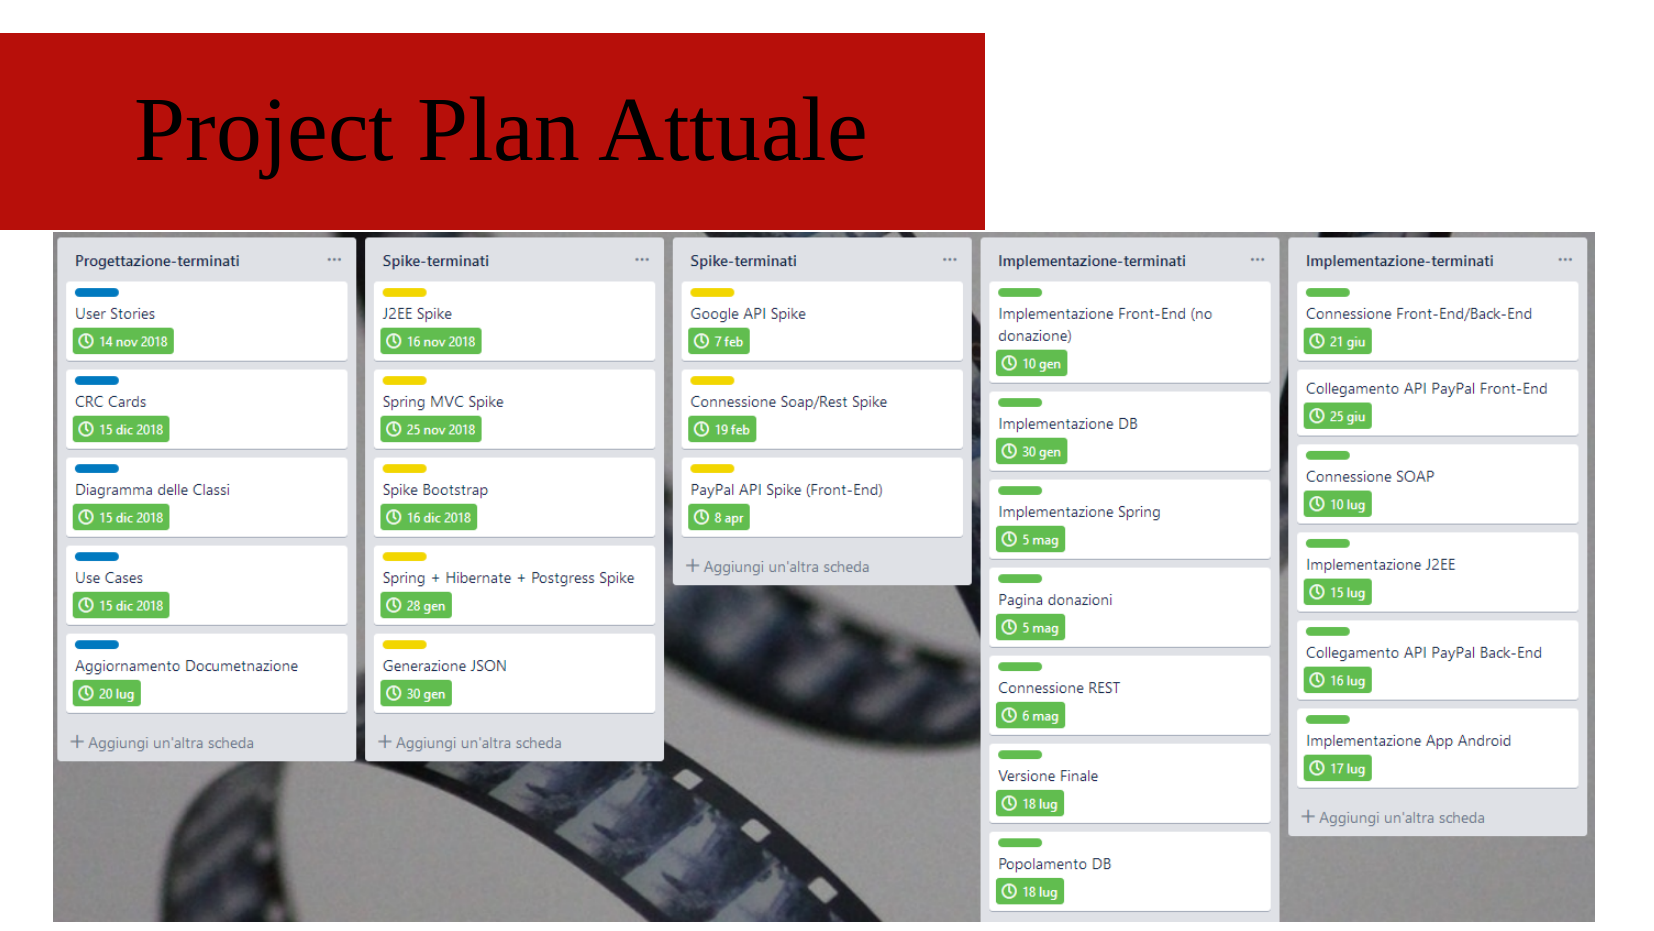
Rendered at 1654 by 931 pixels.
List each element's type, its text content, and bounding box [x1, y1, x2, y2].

picture [0, 0, 1654, 931]
title Project Plan Attuale [35, 27, 969, 231]
